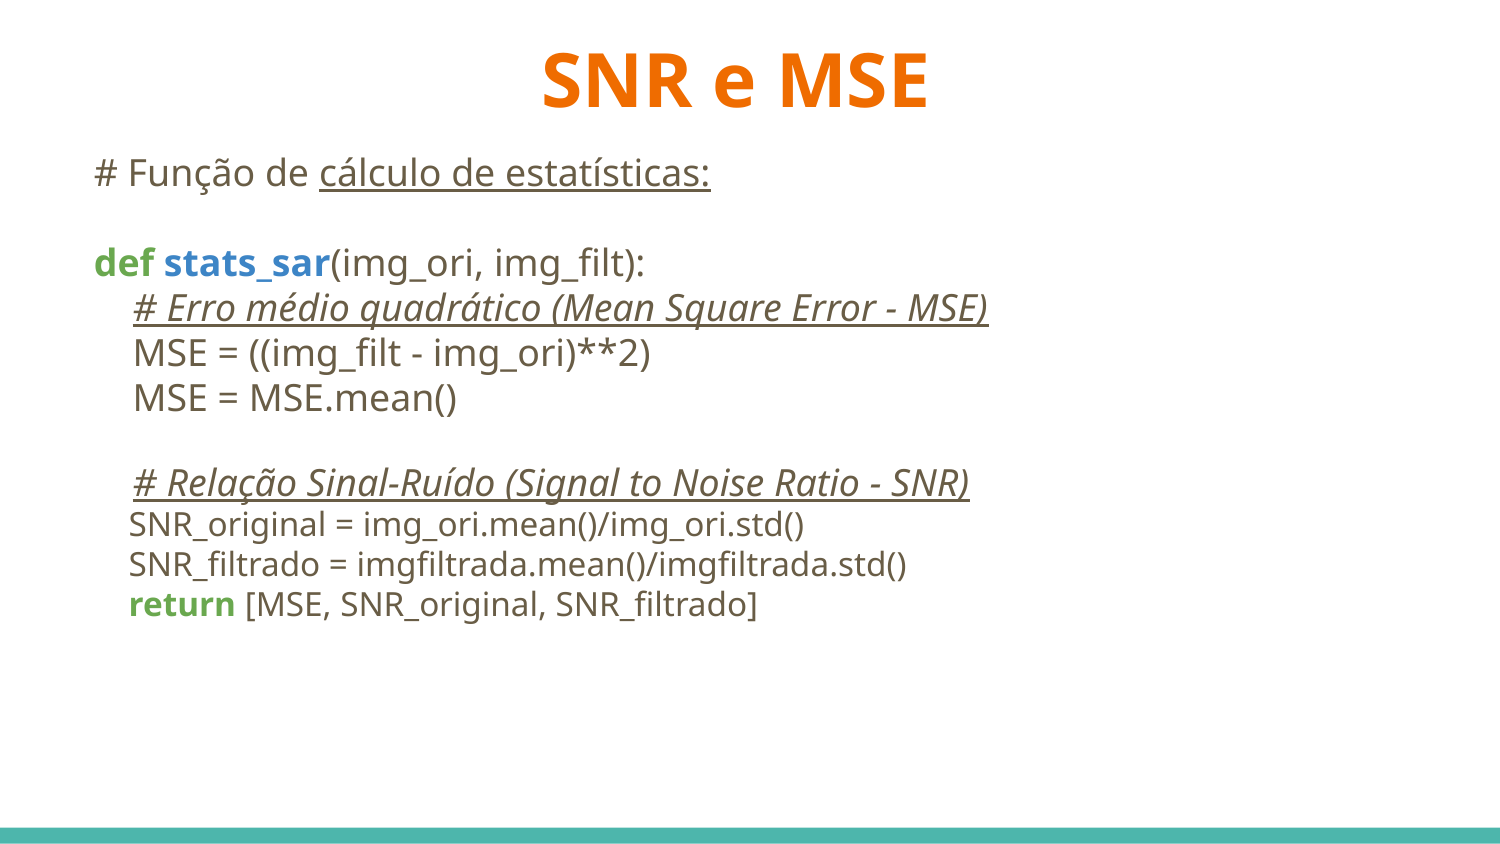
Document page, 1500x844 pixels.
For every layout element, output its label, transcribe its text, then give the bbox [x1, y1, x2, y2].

title SNR e MSE [37, 17, 1435, 134]
list # Função de cálculo de estatísticas: def stats_sar(img_ori, img_filt): # Erro médio quadrático (Mean Square Error - MSE) MSE = ((img_filt - img_ori)**2) MSE = MSE.mean() # Relação Sinal-Ruído (Signal to Noise Ratio - SNR) SNR_original = img_ori.mean()/img_ori.std() SNR_filtrado = imgfiltrada.mean()/imgfiltrada.std() return [MSE, SNR_original, SNR_filtrado] [78, 133, 1422, 754]
